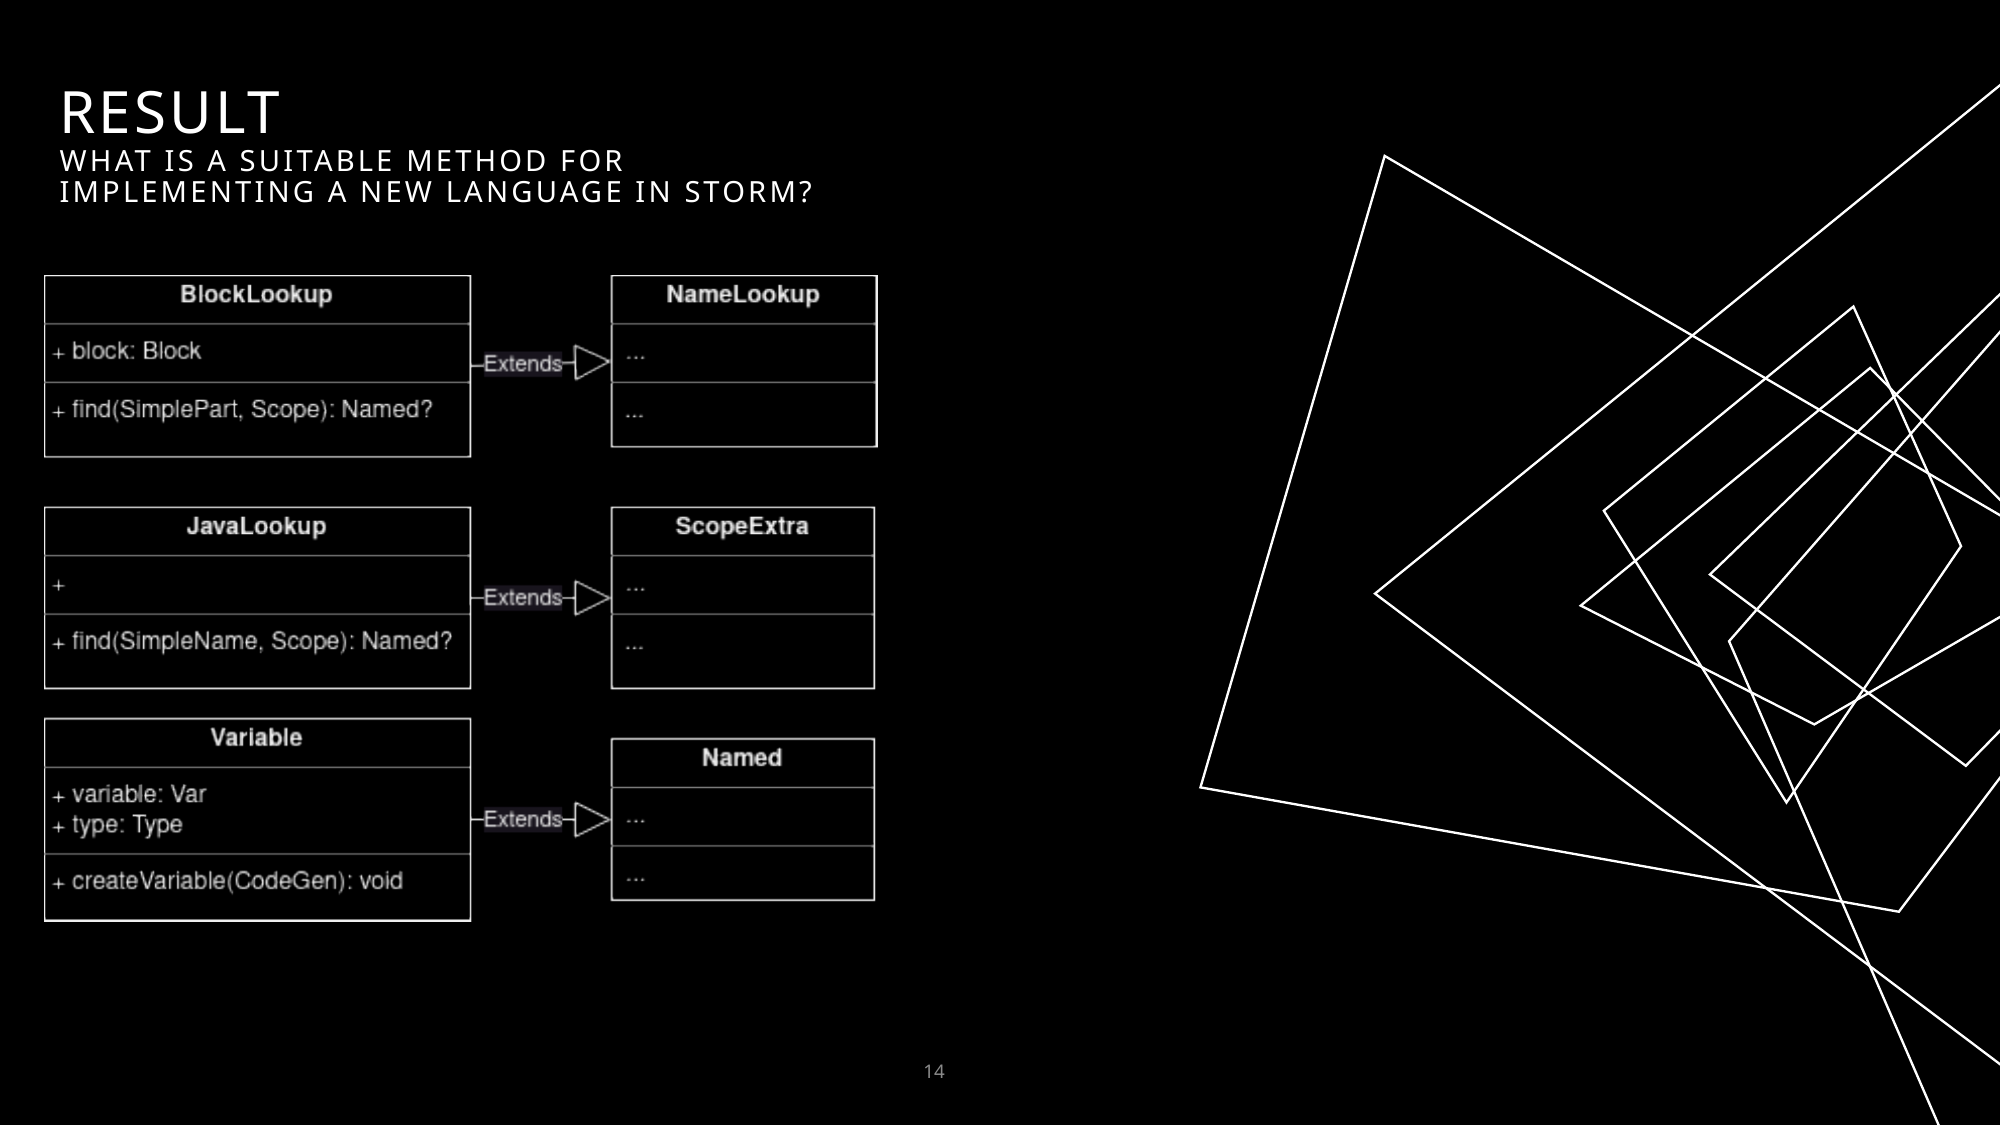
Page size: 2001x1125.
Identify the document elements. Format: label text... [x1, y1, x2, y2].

slide_number 13 [908, 1042, 1071, 1103]
title Result What is a suitable method for implementing a new language in Storm? [44, 61, 861, 217]
picture [44, 275, 878, 922]
